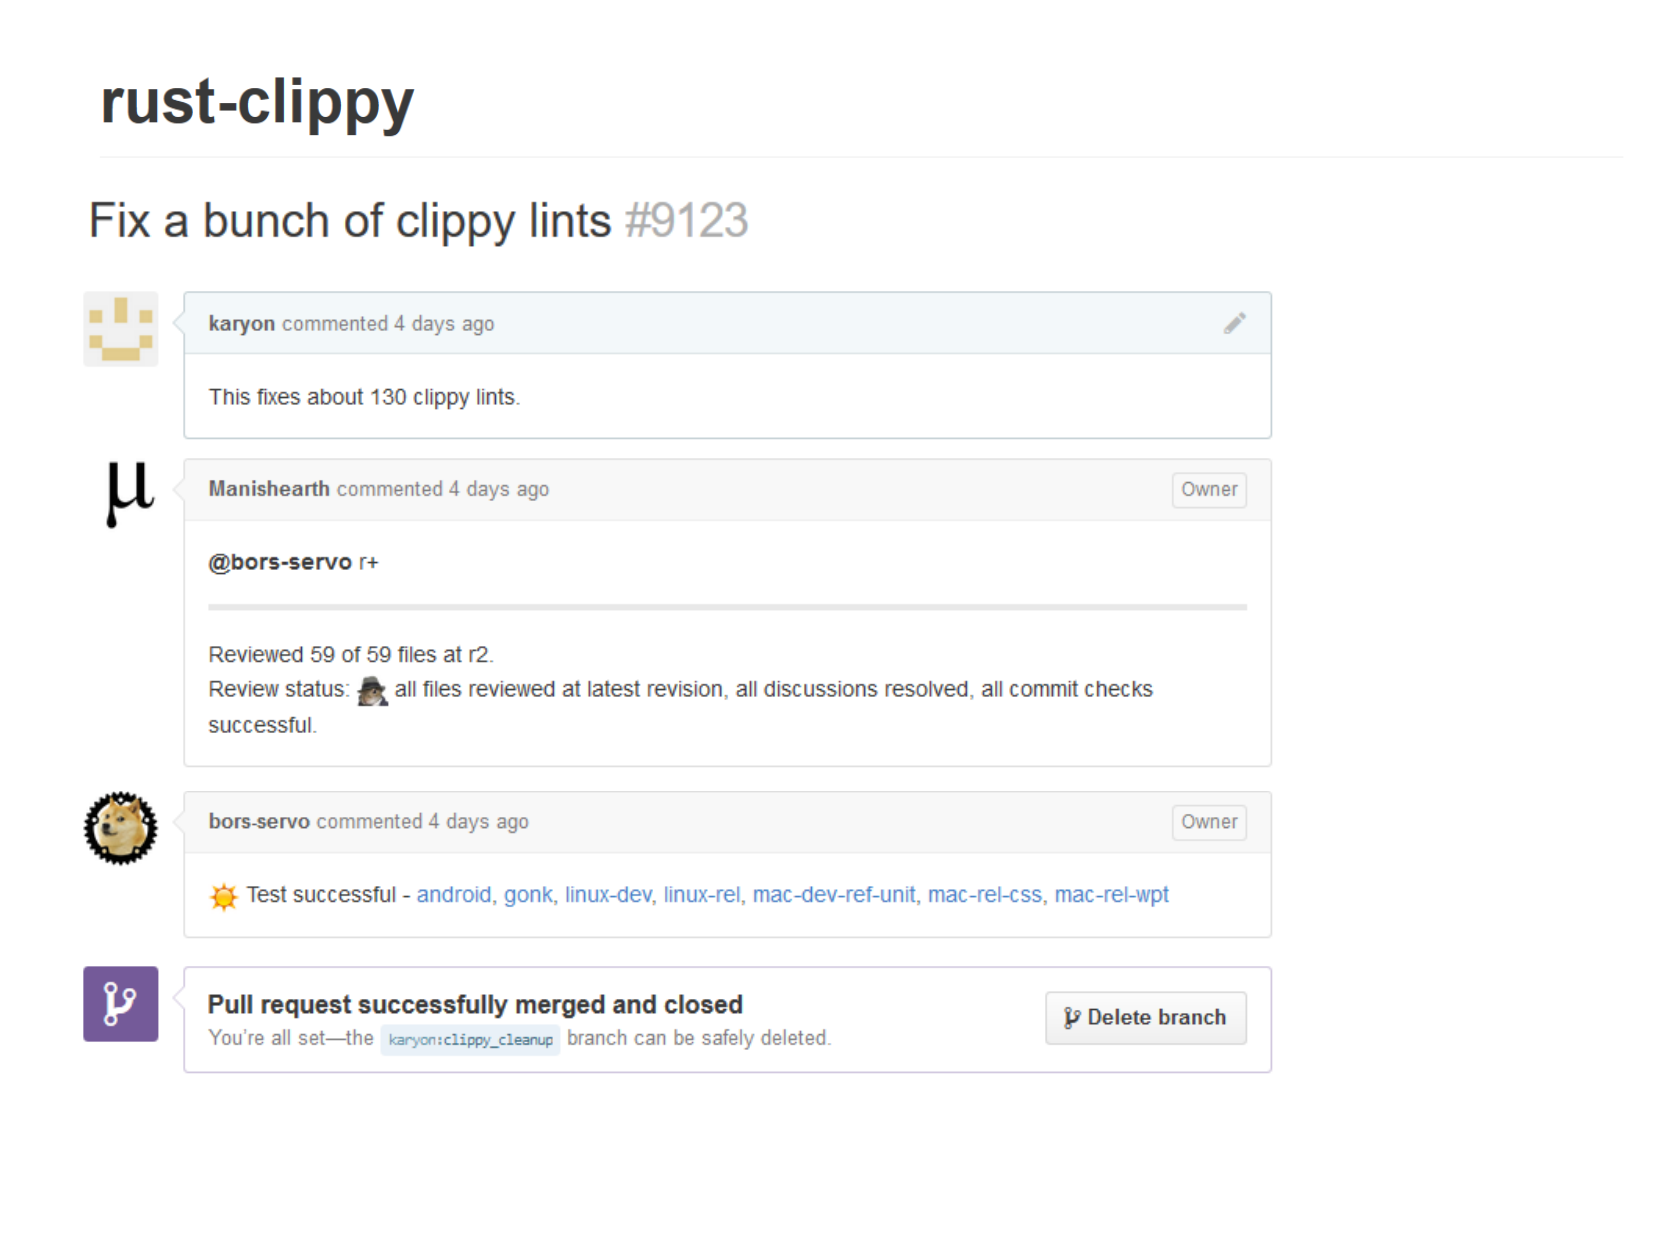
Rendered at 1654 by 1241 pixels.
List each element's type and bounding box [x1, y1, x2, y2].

picture [82, 457, 1274, 769]
picture [82, 965, 1274, 1075]
picture [75, 70, 1654, 253]
picture [82, 290, 1274, 441]
picture [82, 791, 1274, 940]
